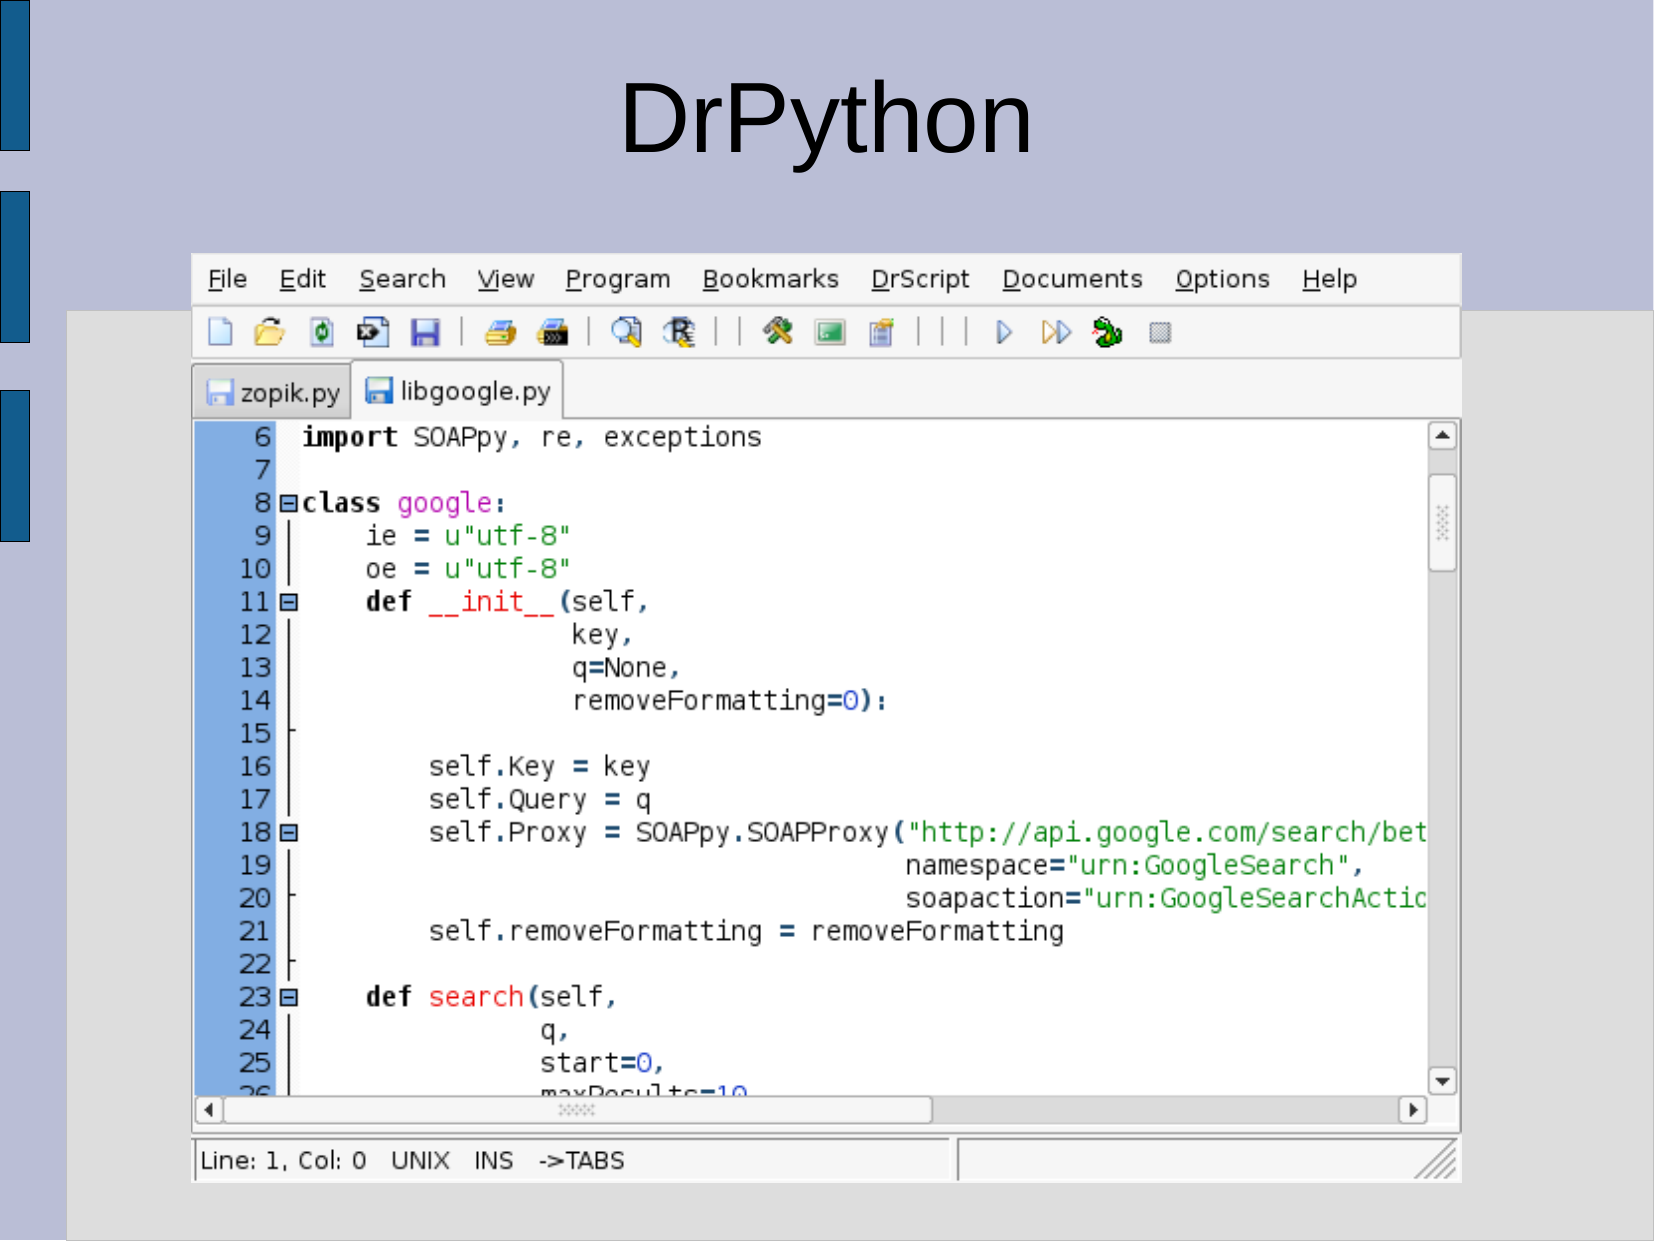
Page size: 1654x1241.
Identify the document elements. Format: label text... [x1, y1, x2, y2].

picture [191, 253, 1462, 1183]
text_box DrPython [612, 61, 1042, 186]
